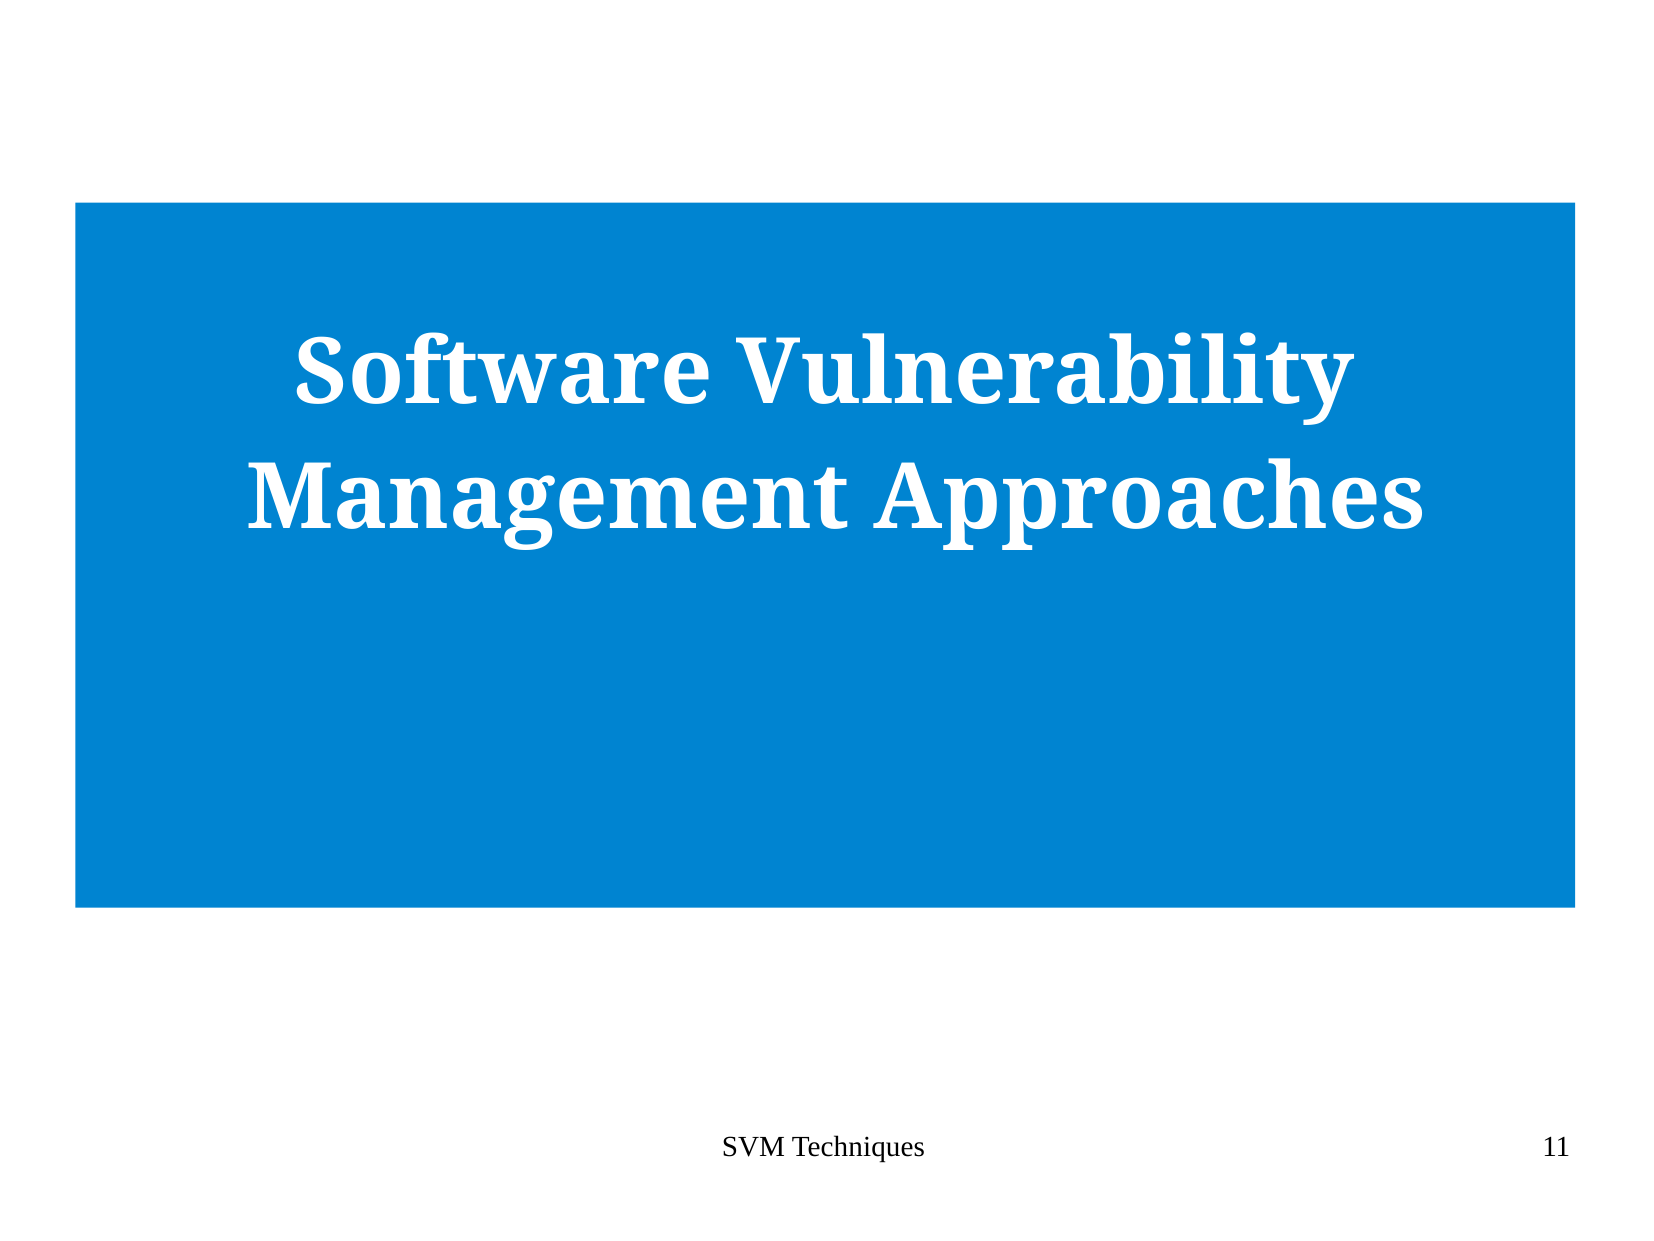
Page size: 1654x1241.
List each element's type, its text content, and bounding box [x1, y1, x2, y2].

title Software Vulnerability Management Approaches [75, 202, 1576, 210]
subtitle [0, 210, 1653, 1141]
